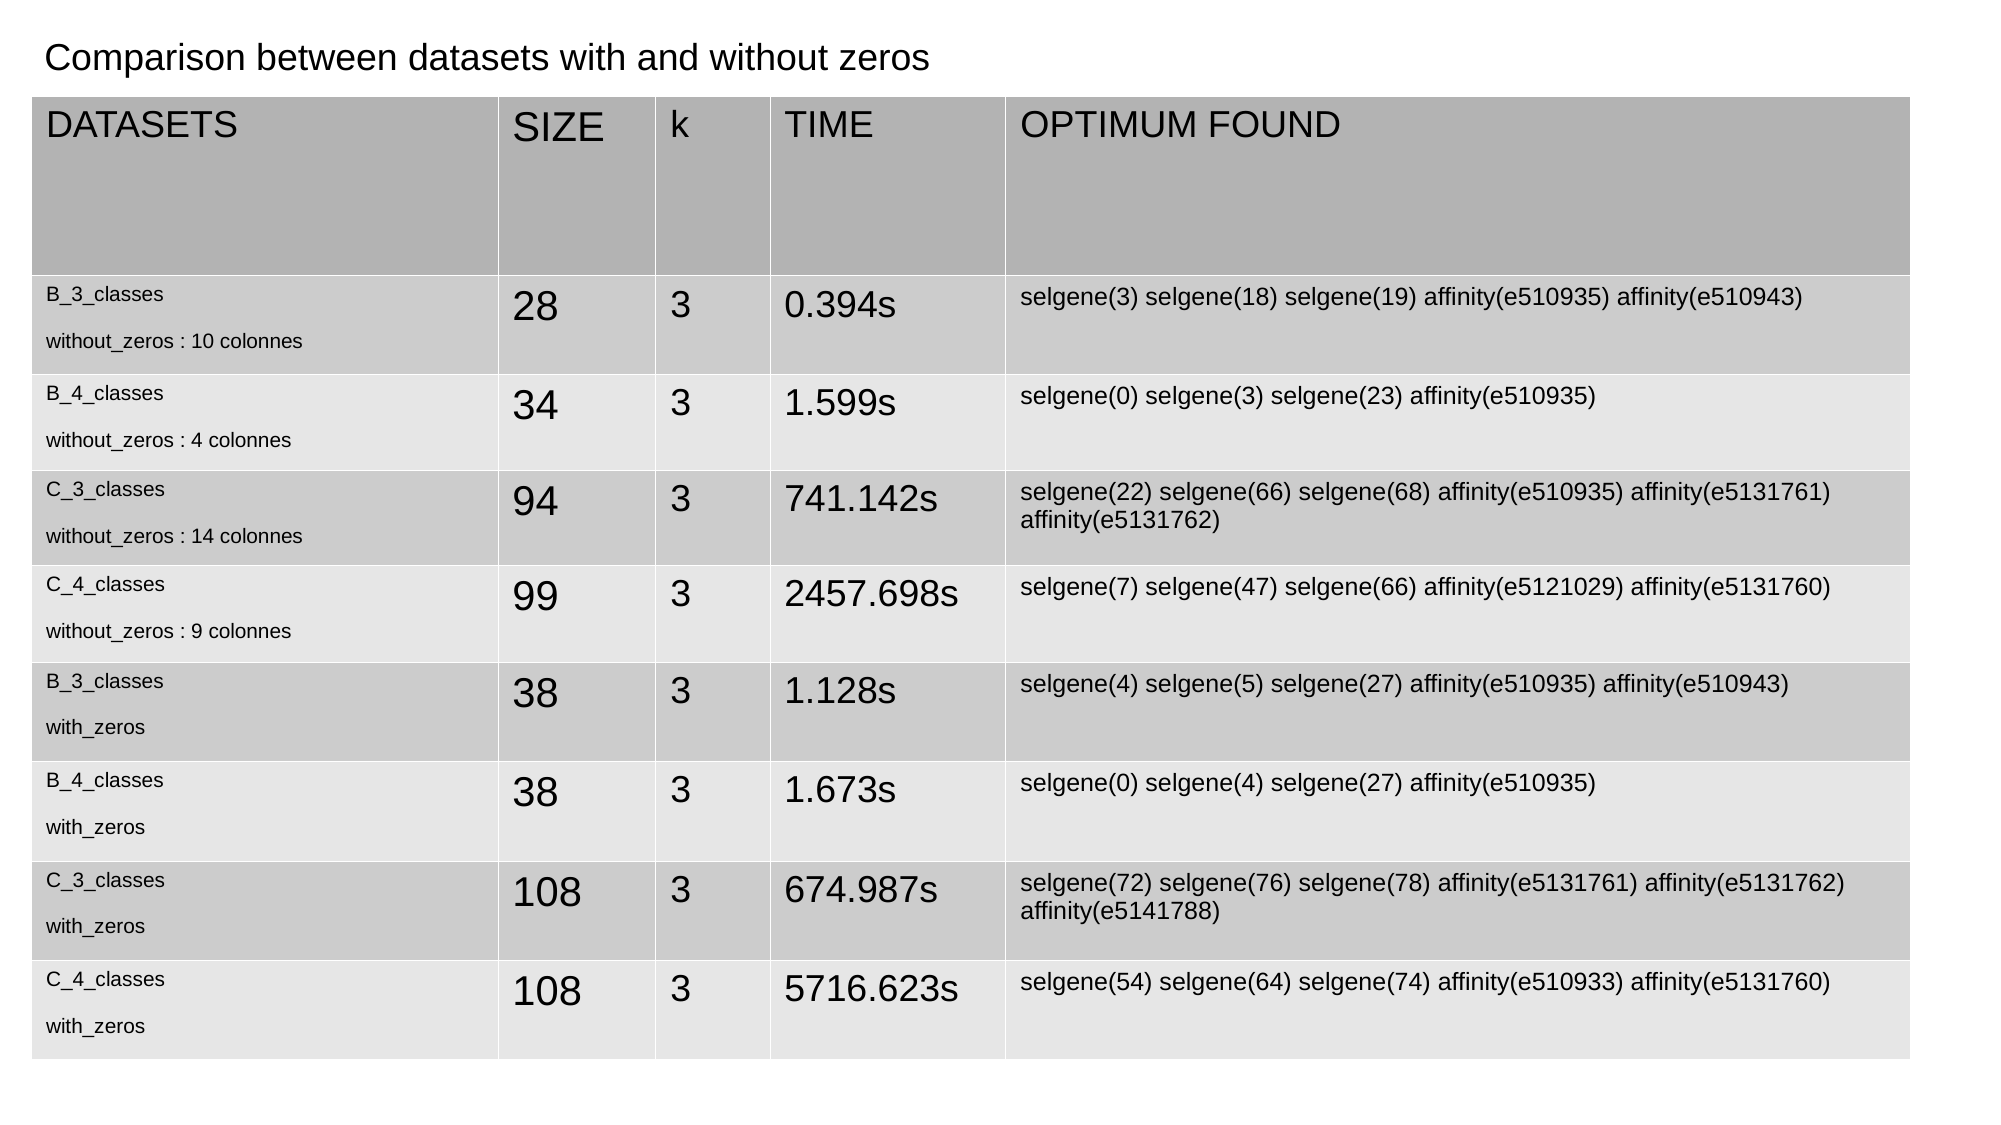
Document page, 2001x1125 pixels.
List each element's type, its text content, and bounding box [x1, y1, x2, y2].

table_cell C_3_classes without_zeros : 14 colonnes [32, 471, 498, 565]
table_cell 28 [499, 276, 655, 374]
table_cell 94 [499, 471, 655, 565]
table_cell C_3_classes with_zeros [32, 862, 498, 960]
table_cell 0.394s [771, 276, 1005, 374]
table_cell 3 [656, 762, 770, 861]
table_cell 3 [656, 471, 770, 565]
table_cell selgene(7) selgene(47) selgene(66) affinity(e5121029) affinity(e5131760) [1006, 566, 1910, 662]
table_cell selgene(4) selgene(5) selgene(27) affinity(e510935) affinity(e510943) [1006, 663, 1910, 761]
table_cell 3 [656, 663, 770, 761]
table_cell 99 [499, 566, 655, 662]
table_header DATASETS [32, 97, 498, 275]
table_cell 3 [656, 276, 770, 374]
table_cell B_3_classes without_zeros : 10 colonnes [32, 276, 498, 374]
table_cell 38 [499, 663, 655, 761]
table_cell C_4_classes with_zeros [32, 961, 498, 1059]
table_header SIZE [499, 97, 655, 275]
table_cell 1.128s [771, 663, 1005, 761]
table_cell B_4_classes without_zeros : 4 colonnes [32, 375, 498, 470]
table_cell 3 [656, 375, 770, 470]
table_cell 108 [499, 862, 655, 960]
table_header TIME [771, 97, 1005, 275]
table_cell B_4_classes with_zeros [32, 762, 498, 861]
table_cell 3 [656, 961, 770, 1059]
table_cell 34 [499, 375, 655, 470]
table_cell selgene(0) selgene(3) selgene(23) affinity(e510935) [1006, 375, 1910, 470]
table_cell B_3_classes with_zeros [32, 663, 498, 761]
table_cell 108 [499, 961, 655, 1059]
table_header k [656, 97, 770, 275]
table_cell 5716.623s [771, 961, 1005, 1059]
table_cell 1.599s [771, 375, 1005, 470]
table_cell 3 [656, 862, 770, 960]
table_cell selgene(22) selgene(66) selgene(68) affinity(e510935) affinity(e5131761) affinity(e5131762) [1006, 471, 1910, 565]
table_cell selgene(0) selgene(4) selgene(27) affinity(e510935) [1006, 762, 1910, 861]
table_cell selgene(72) selgene(76) selgene(78) affinity(e5131761) affinity(e5131762) affinity(e5141788) [1006, 862, 1910, 960]
table_cell 1.673s [771, 762, 1005, 861]
text_box Comparison between datasets with and without zeros [29, 29, 946, 87]
table_cell 2457.698s [771, 566, 1005, 662]
table_header OPTIMUM FOUND [1006, 97, 1910, 275]
table_cell selgene(3) selgene(18) selgene(19) affinity(e510935) affinity(e510943) [1006, 276, 1910, 374]
table_cell 3 [656, 566, 770, 662]
table_cell 674.987s [771, 862, 1005, 960]
table_cell 741.142s [771, 471, 1005, 565]
table_cell selgene(54) selgene(64) selgene(74) affinity(e510933) affinity(e5131760) [1006, 961, 1910, 1059]
table_cell C_4_classes without_zeros : 9 colonnes [32, 566, 498, 662]
table_cell 38 [499, 762, 655, 861]
